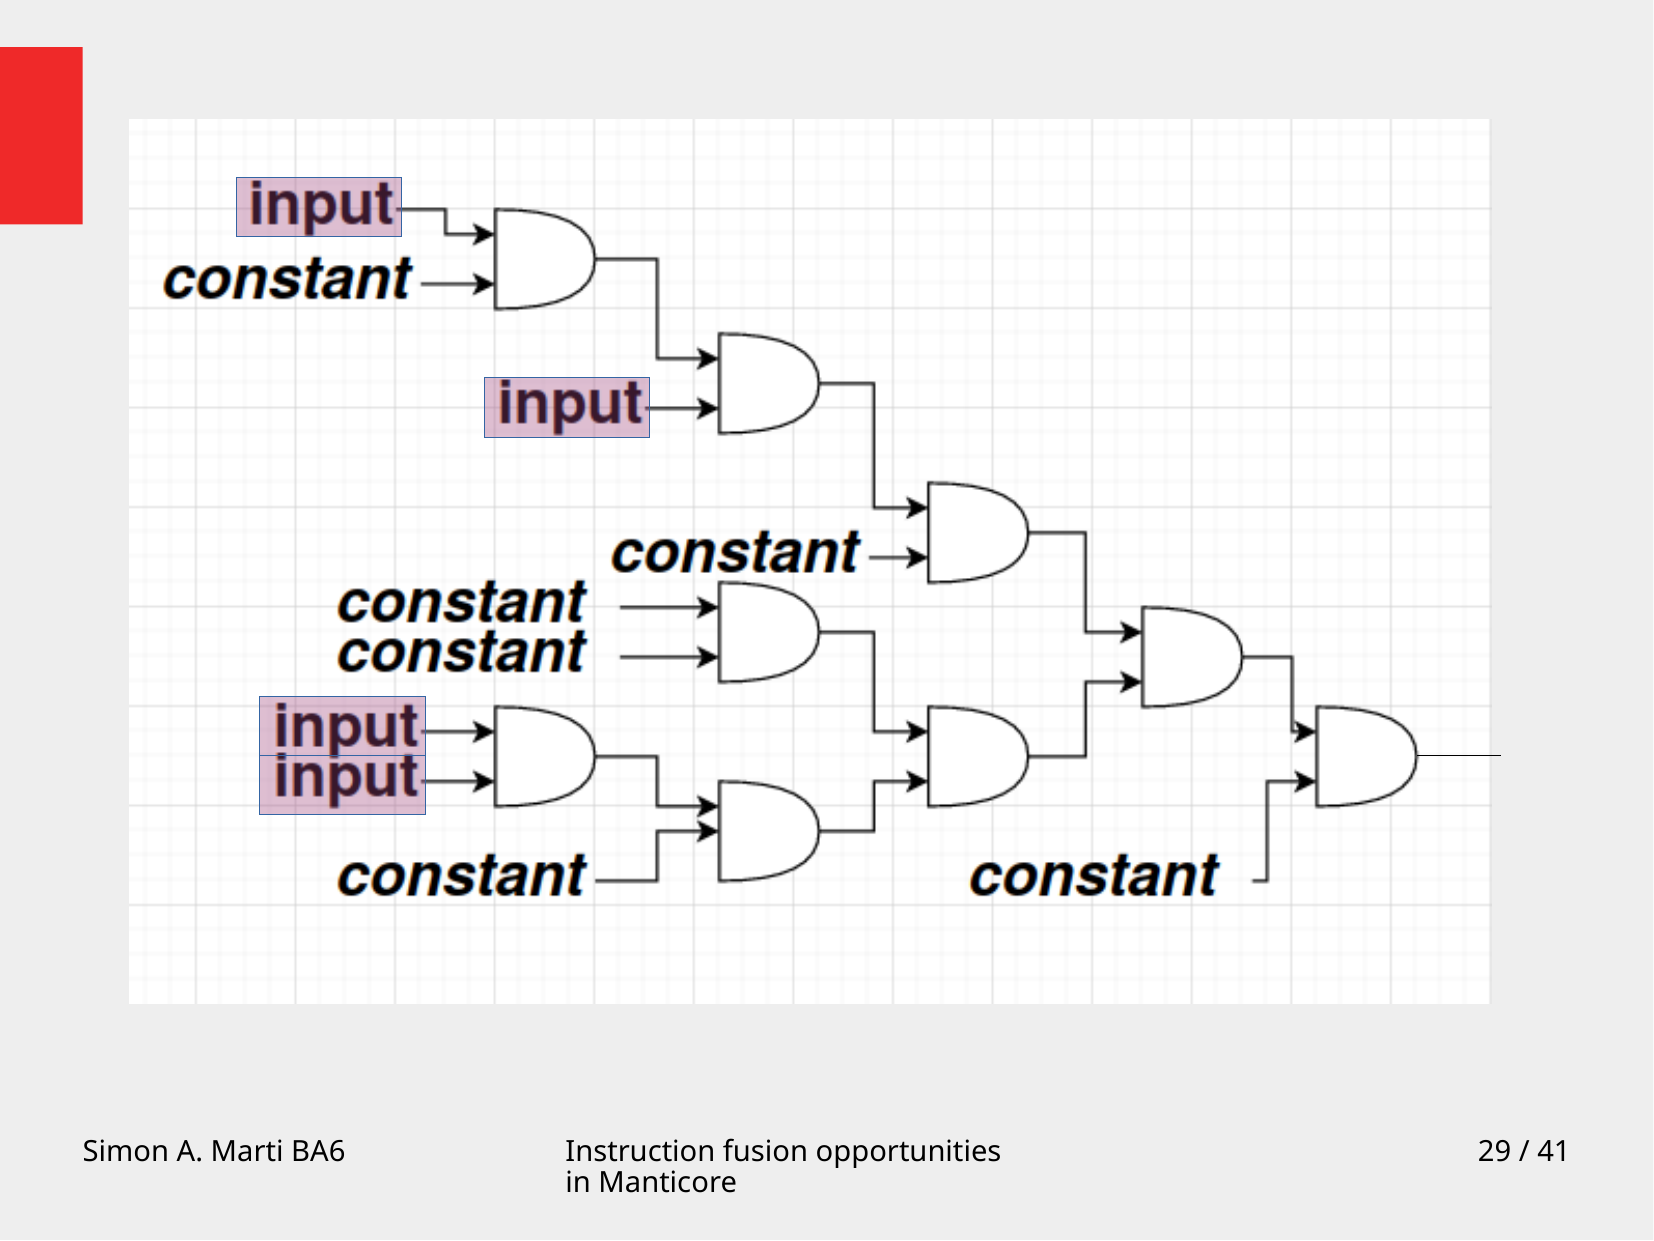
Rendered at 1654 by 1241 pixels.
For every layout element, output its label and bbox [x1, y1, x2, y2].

picture [129, 119, 1492, 1004]
text_box [236, 177, 402, 237]
text_box [259, 696, 426, 815]
text_box [484, 377, 650, 438]
